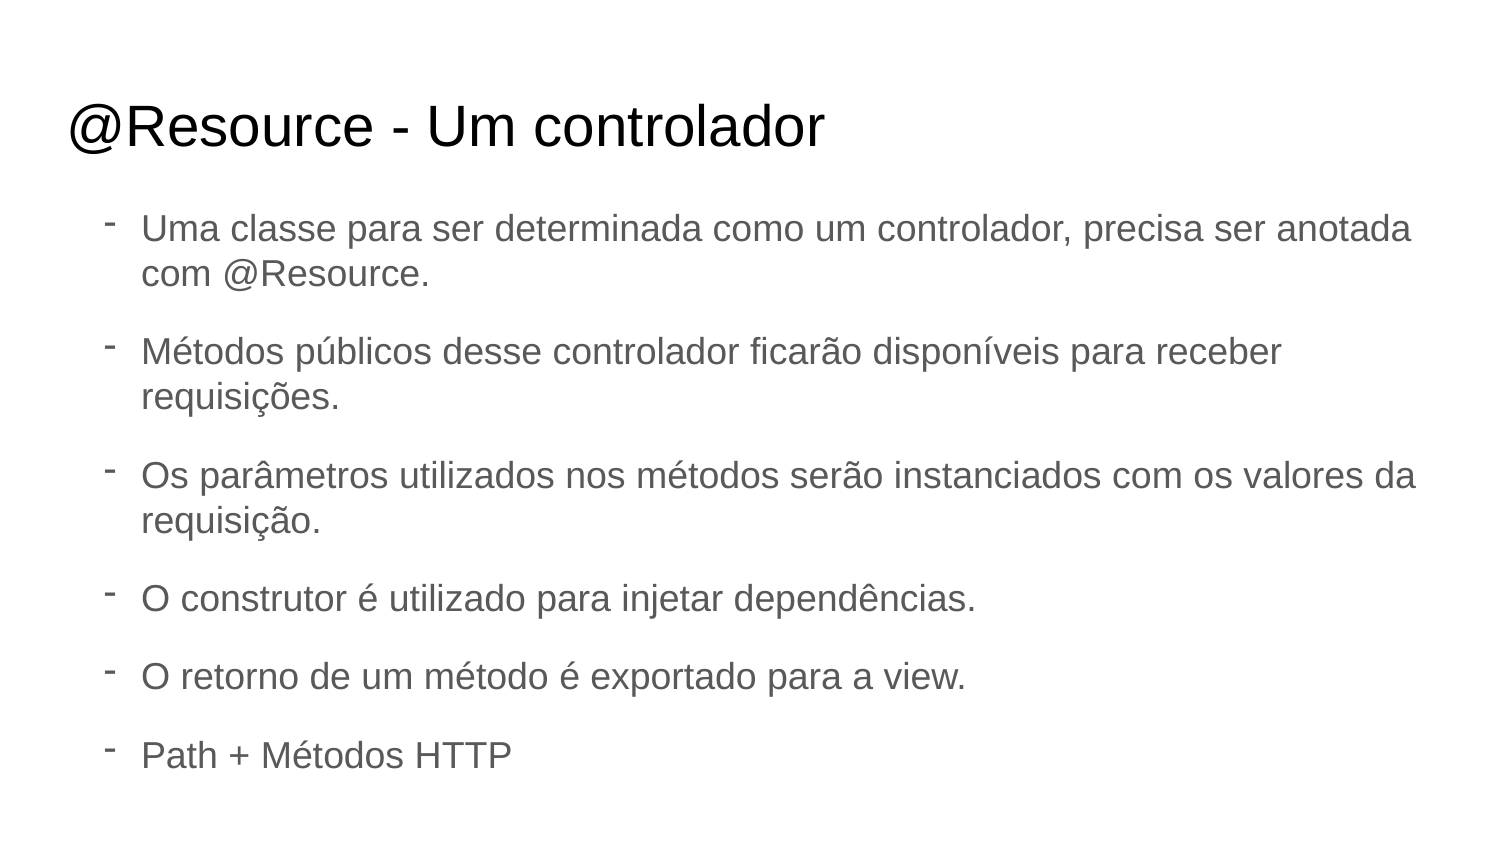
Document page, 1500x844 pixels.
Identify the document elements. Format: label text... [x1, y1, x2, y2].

list Uma classe para ser determinada como um controlador, precisa ser anotada com @Resource. Métodos públicos desse controlador ficarão disponíveis para receber requisições. Os parâmetros utilizados nos métodos serão instanciados com os valores da requisição. O construtor é utilizado para injetar dependências. O retorno de um método é exportado para a view. Path + Métodos HTTP [51, 189, 1449, 750]
title @Resource - Um controlador [51, 72, 1449, 167]
